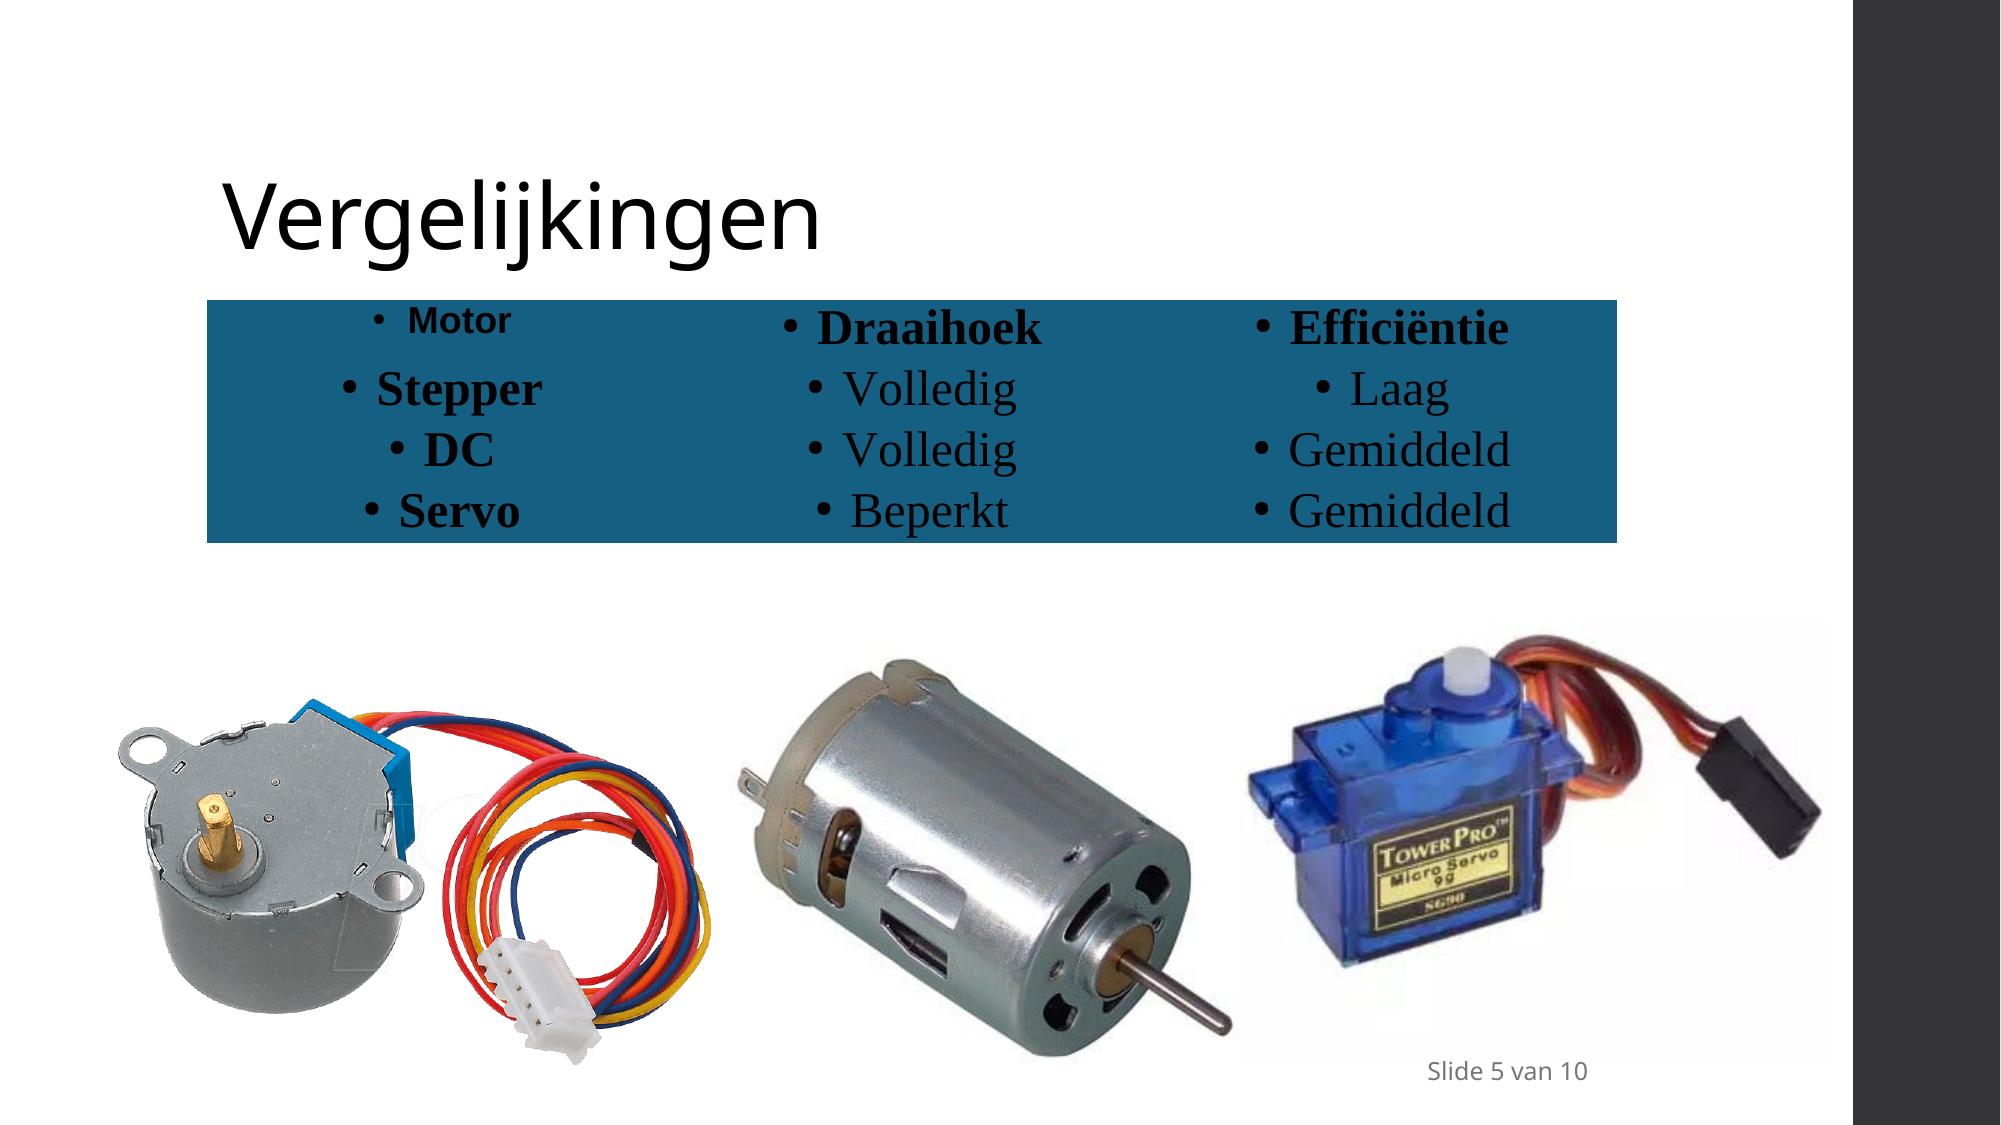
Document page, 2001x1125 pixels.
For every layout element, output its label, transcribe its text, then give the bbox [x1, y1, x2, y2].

table_header Draaihoek [677, 300, 1147, 361]
table_cell Volledig [677, 422, 1147, 482]
table_cell Stepper [207, 361, 677, 422]
table_cell Gemiddeld [1147, 482, 1617, 543]
table_cell DC [207, 422, 677, 482]
table_cell Volledig [677, 361, 1147, 422]
table_cell Gemiddeld [1147, 422, 1617, 482]
picture [118, 698, 711, 1066]
picture [729, 621, 1831, 1066]
title Vergelijkingen [206, 60, 1797, 278]
table_cell Laag [1147, 361, 1617, 422]
text_box Slide van 10 [1412, 1042, 1863, 1103]
table_header Motor [207, 300, 677, 361]
table_cell Beperkt [677, 482, 1147, 543]
table_header Efficiëntie [1147, 300, 1617, 361]
table_cell Servo [207, 482, 677, 543]
